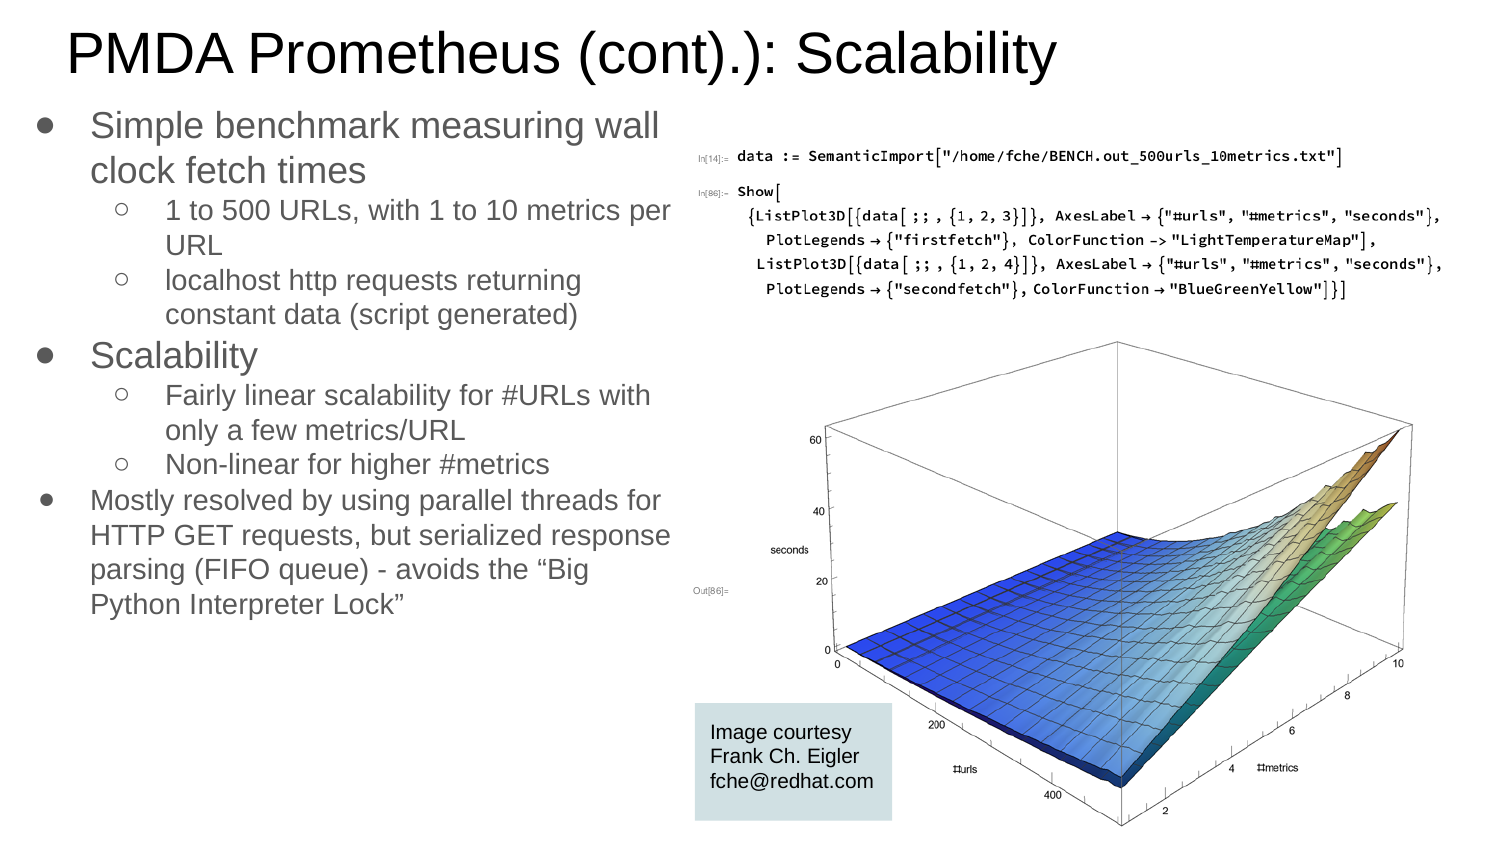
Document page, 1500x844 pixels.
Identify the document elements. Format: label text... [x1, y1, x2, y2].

picture [676, 143, 1456, 838]
title PMDA Prometheus (cont).): Scalability [51, 0, 1449, 94]
list Simple benchmark measuring wall clock fetch times 1 to 500 URLs, with 1 to 10 metrics per URL localhost http requests returning constant data (script generated) Scalability Fairly linear scalability for #URLs with only a few metrics/URL Non-linear for higher #metrics Mostly resolved by using parallel threads for HTTP GET requests, but serialized response parsing (FIFO queue) - avoids the “Big Python Interpreter Lock” [0, 86, 695, 844]
text_box Image courtesy Frank Ch. Eigler fche@redhat.com [694, 703, 893, 821]
